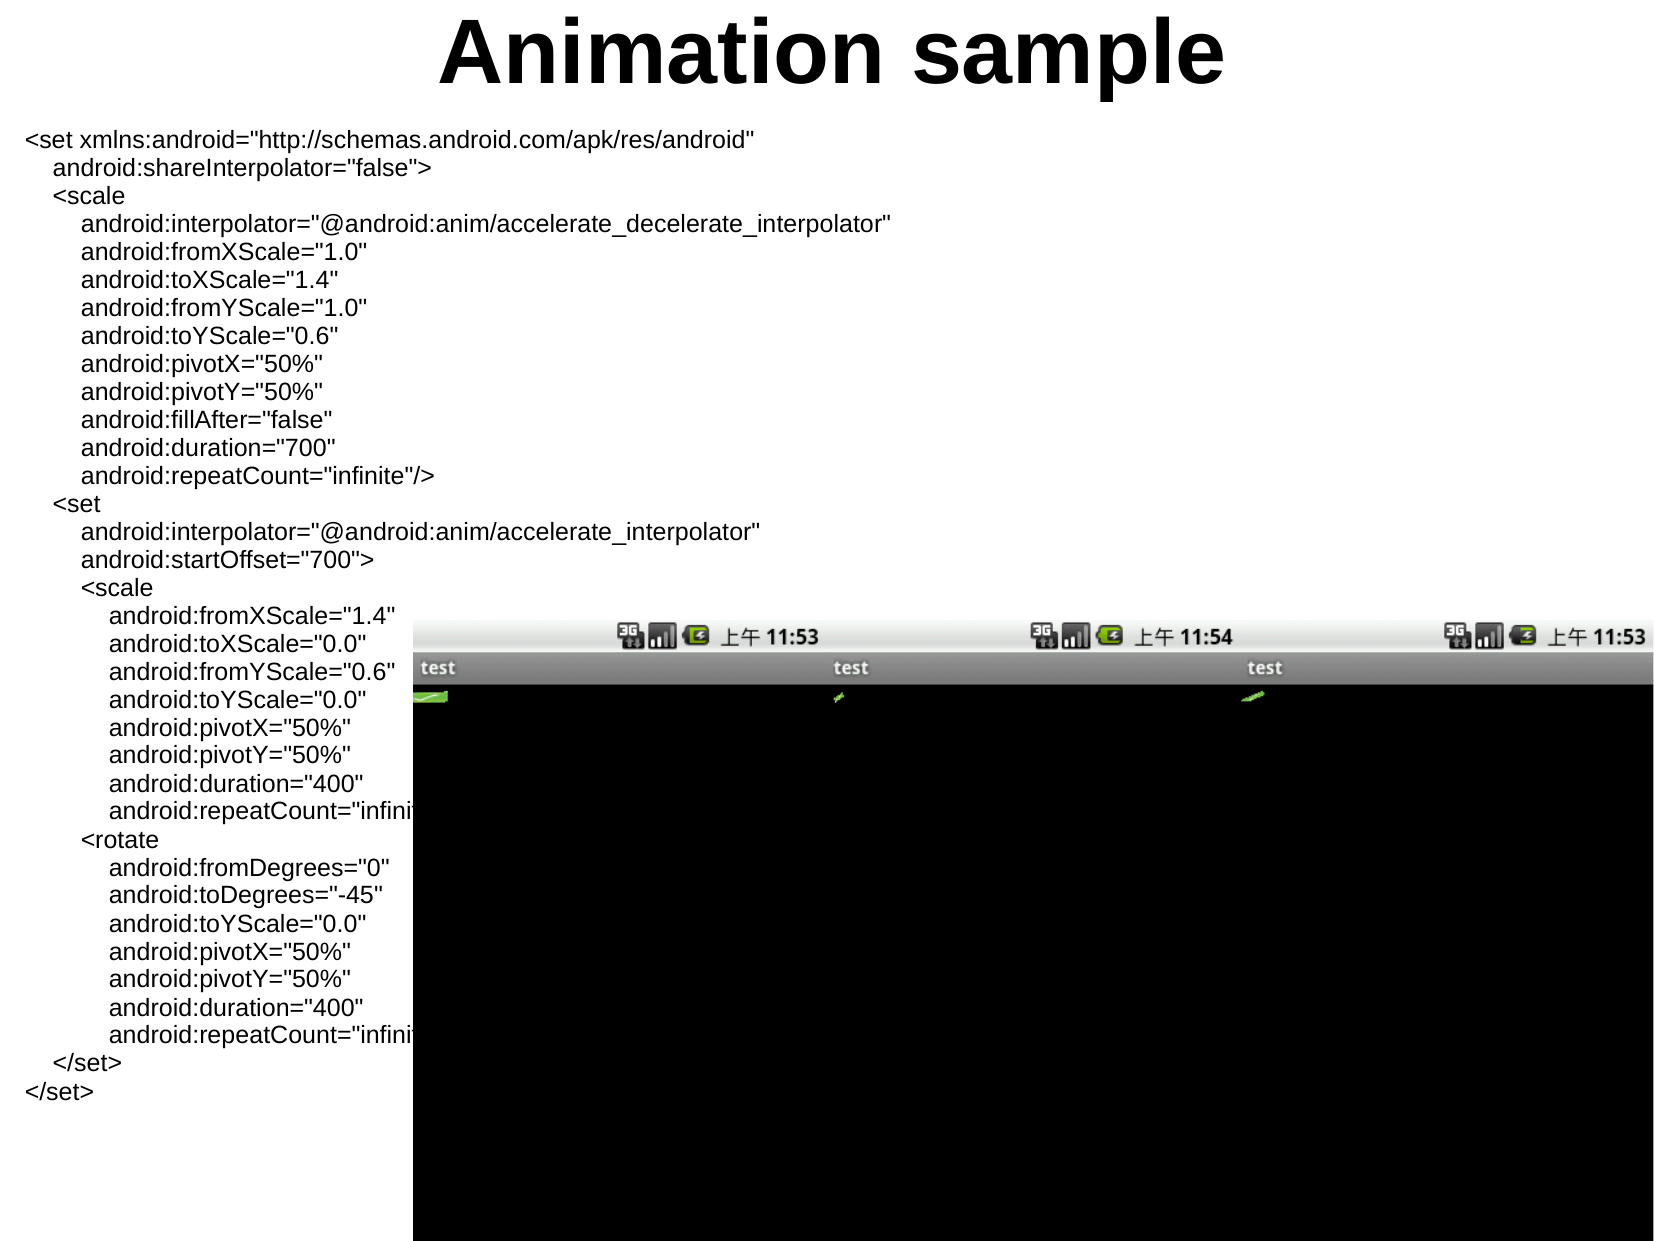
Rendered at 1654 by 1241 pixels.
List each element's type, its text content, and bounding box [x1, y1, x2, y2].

picture [413, 620, 1654, 1241]
title Animation sample [88, 0, 1577, 118]
text_box <set xmlns:android="http://schemas.android.com/apk/res/android" android:shareInterpolator="false"> <scale android:interpolator="@android:anim/accelerate_decelerate_interpolator" android:fromXScale="1.0" android:toXScale="1.4" android:fromYScale="1.0" android:toYScale="0.6" android:pivotX="50%" android:pivotY="50%" android:fillAfter="false" android:duration="700" android:repeatCount="infinite"/> <set android:interpolator="@android:anim/accelerate_interpolator" android:startOffset="700"> <scale android:fromXScale="1.4" android:toXScale="0.0" android:fromYScale="0.6" android:toYScale="0.0" android:pivotX="50%" android:pivotY="50%" android:duration="400" android:repeatCount="infinite"/> <rotate android:fromDegrees="0" android:toDegrees="-45" android:toYScale="0.0" android:pivotX="50%" android:pivotY="50%" android:duration="400" android:repeatCount="infinite"/> </set> </set> [10, 118, 1595, 1211]
